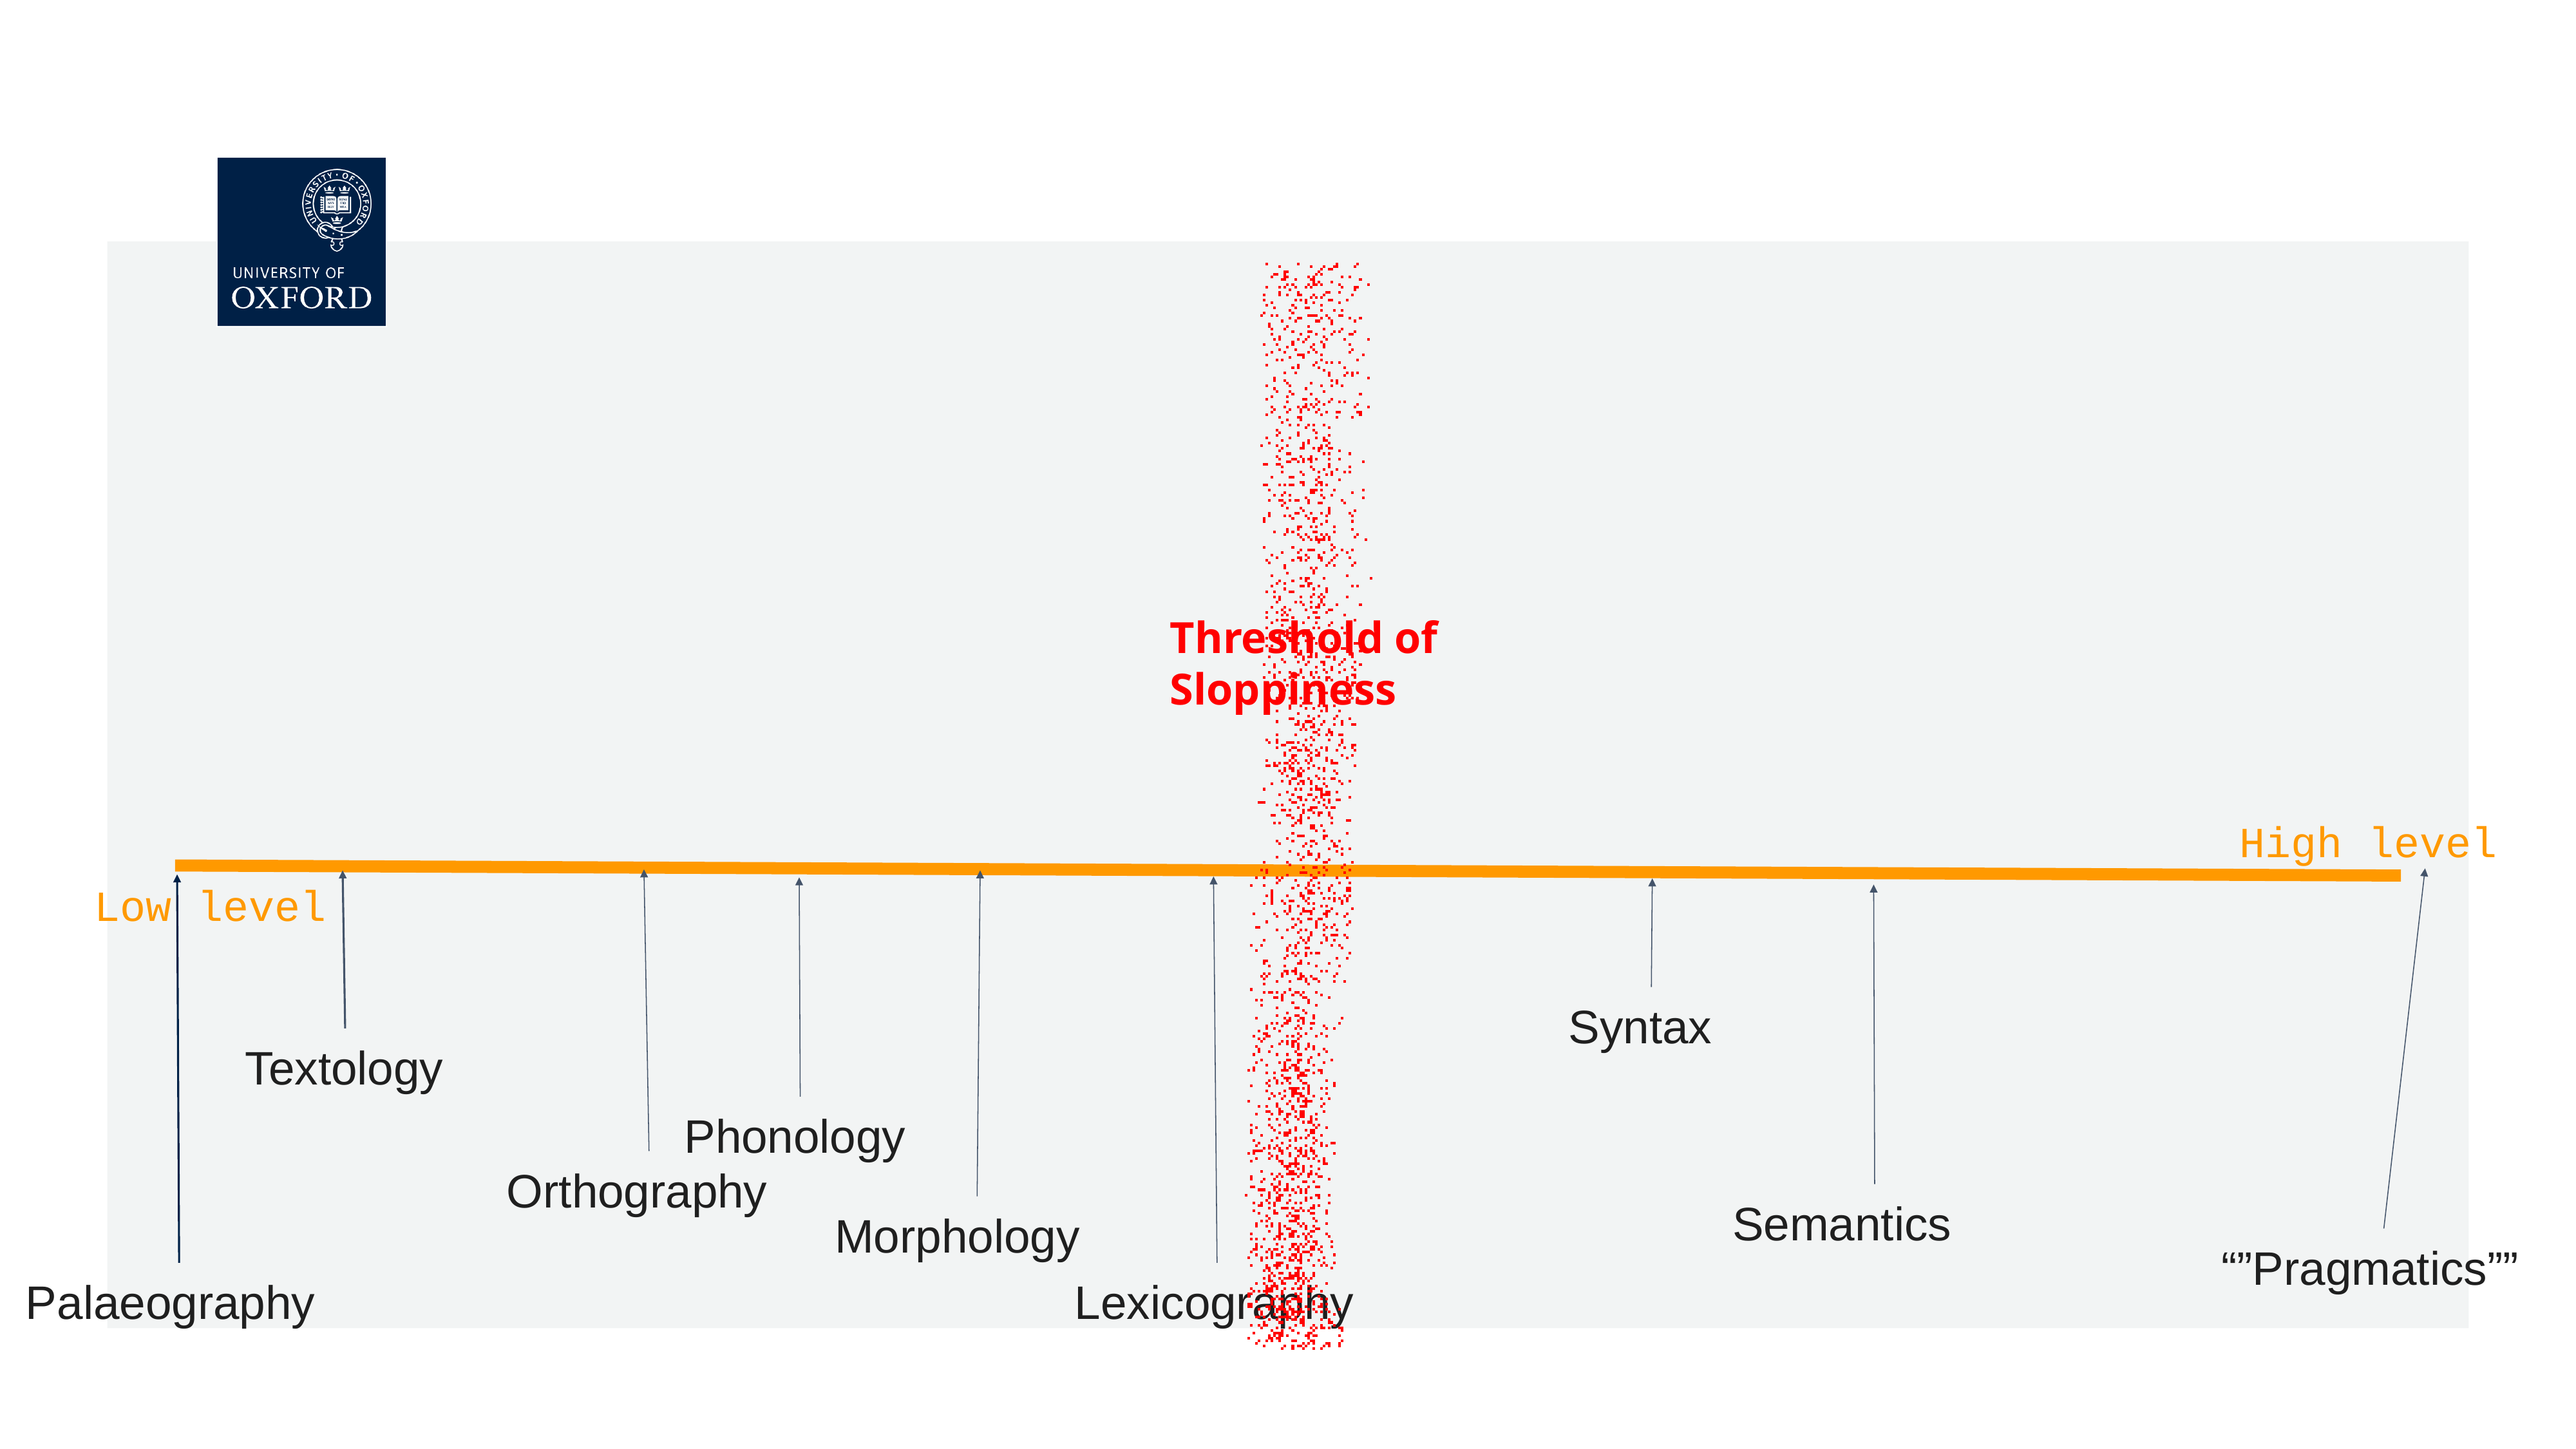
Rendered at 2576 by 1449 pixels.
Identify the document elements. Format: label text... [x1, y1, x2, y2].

text_box Threshold of Sloppiness [1160, 601, 1504, 724]
picture [280, 267, 288, 278]
picture [302, 169, 372, 252]
picture [326, 267, 336, 278]
picture [289, 267, 296, 278]
text_box “”Pragmatics”” [2211, 1228, 2556, 1305]
text_box Low level [84, 868, 411, 945]
picture [260, 267, 269, 278]
picture [1189, 724, 1442, 1350]
text_box Textology [235, 1028, 455, 1104]
picture [245, 267, 252, 278]
text_box Lexicography [1065, 1262, 1189, 1339]
text_box Palaeography [15, 1262, 343, 1339]
text_box Syntax [1558, 987, 1744, 1063]
text_box High level [2230, 805, 2556, 882]
text_box Semantics [1723, 1184, 2027, 1260]
picture [234, 267, 242, 278]
text_box Morphology [825, 1196, 1130, 1273]
picture [1189, 263, 1442, 601]
picture [338, 267, 344, 278]
text_box Orthography [497, 1151, 801, 1227]
picture [303, 267, 319, 278]
text_box Phonology [674, 1096, 926, 1173]
